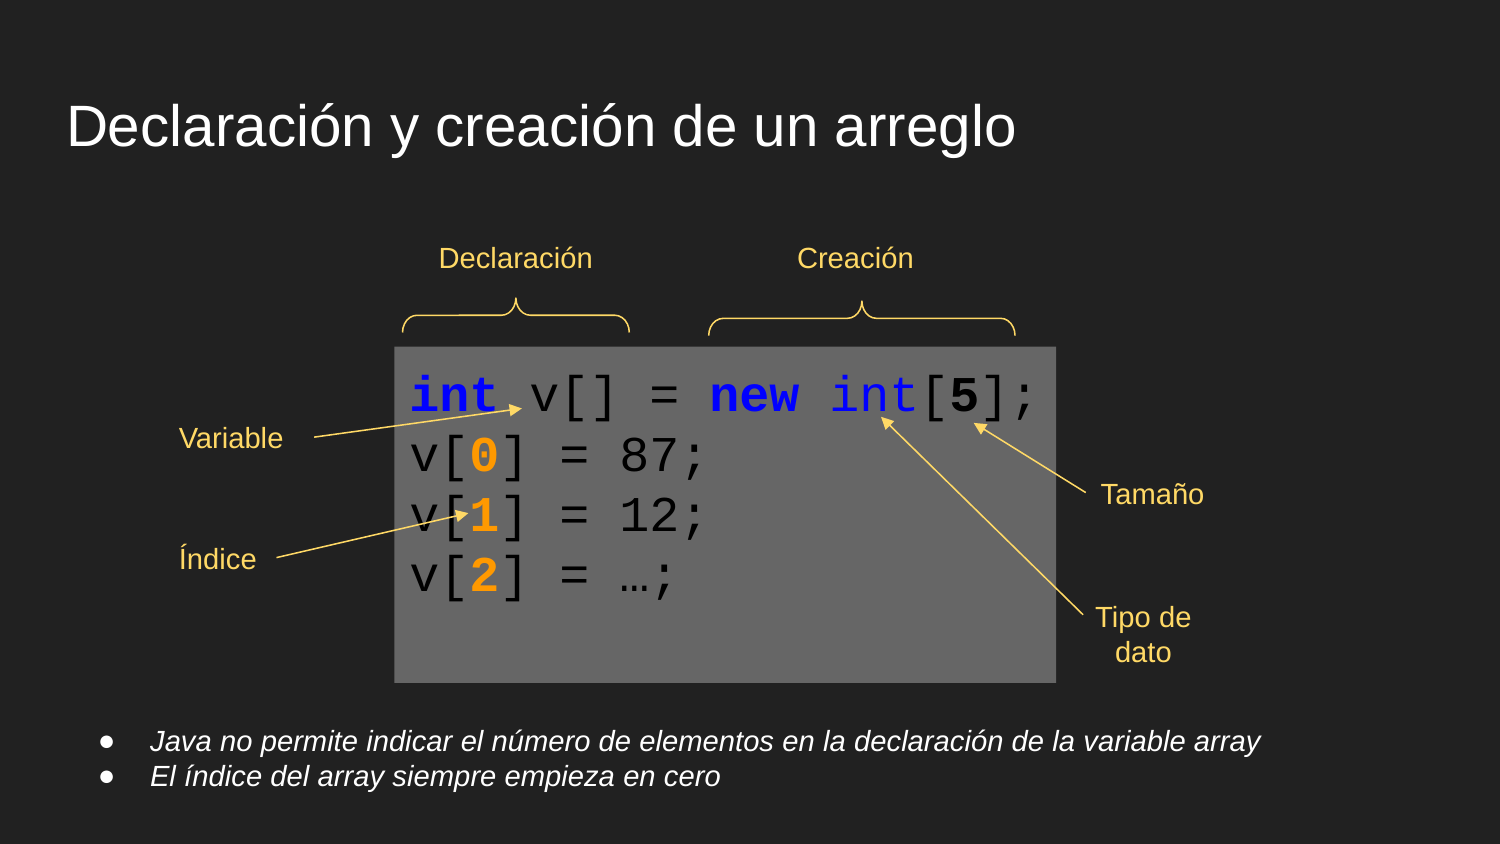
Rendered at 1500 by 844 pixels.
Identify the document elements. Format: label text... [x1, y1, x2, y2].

text_box Declaración [421, 224, 611, 290]
text_box Tipo de dato [1068, 583, 1219, 649]
text_box Índice [163, 525, 277, 591]
text_box Creación [782, 224, 933, 290]
text_box Java no permite indicar el número de elementos en la declaración de la variable array El índice del array siempre empieza en cero [60, 707, 1458, 824]
title Declaración y creación de un arreglo [51, 72, 1449, 167]
text_box Variable [163, 404, 314, 470]
text_box Tamaño [1085, 460, 1236, 526]
text_box int v[] = new int[5]; v[0] = 87; v[1] = 12; v[2] = …; [394, 346, 1057, 683]
